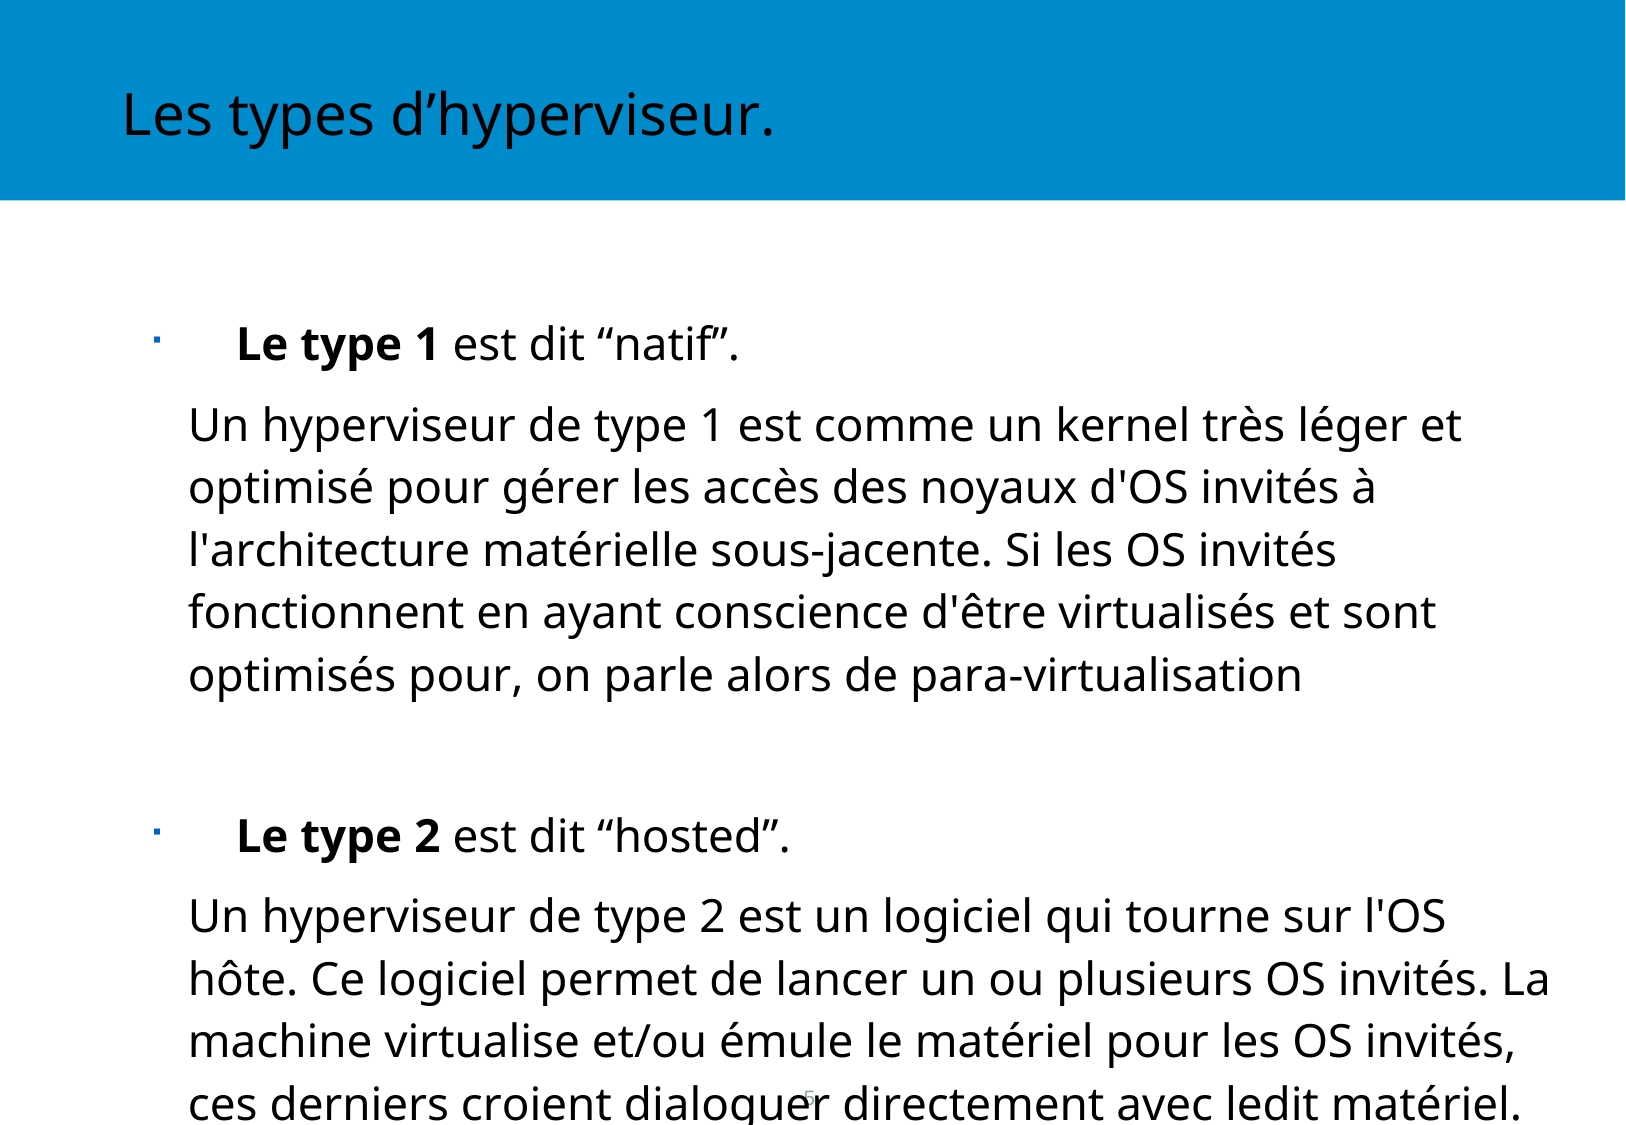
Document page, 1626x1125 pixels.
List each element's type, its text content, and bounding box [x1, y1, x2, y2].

title Les types d’hyperviseur. [121, 37, 1573, 188]
list Le type 1 est dit “natif”. Un hyperviseur de type 1 est comme un kernel très léger et optimisé pour gérer les accès des noyaux d'OS invités à l'architecture matérielle sous-jacente. Si les OS invités fonctionnent en ayant conscience d'être virtualisés et sont optimisés pour, on parle alors de para-virtualisation Le type 2 est dit “hosted”. Un hyperviseur de type 2 est un logiciel qui tourne sur l'OS hôte. Ce logiciel permet de lancer un ou plusieurs OS invités. La machine virtualise et/ou émule le matériel pour les OS invités, ces derniers croient dialoguer directement avec ledit matériel. [112, 240, 1563, 1094]
